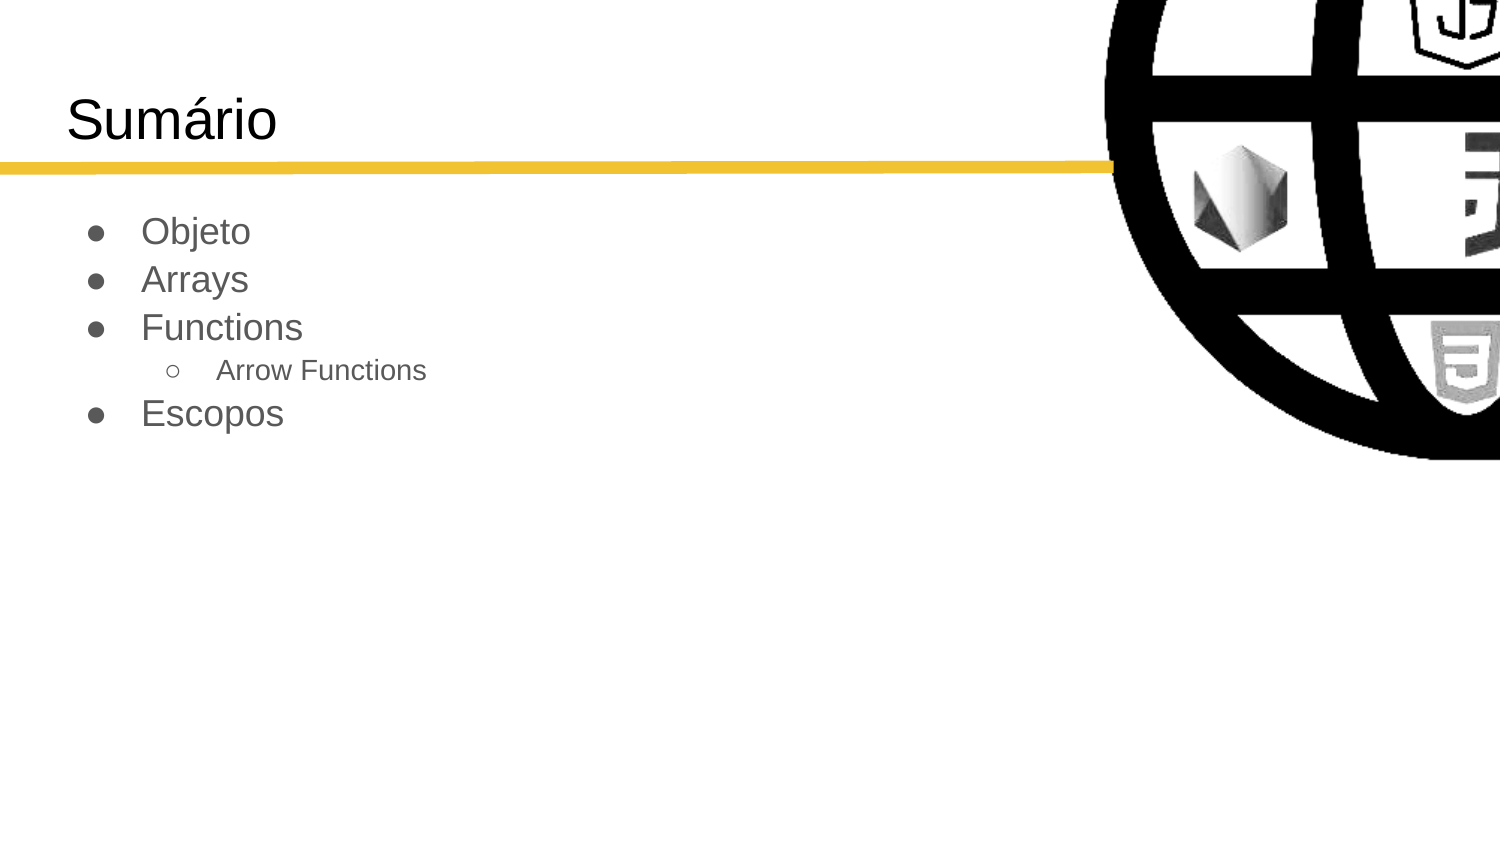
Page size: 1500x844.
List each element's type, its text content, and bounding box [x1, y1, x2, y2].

picture [1078, 0, 1500, 532]
list Objeto Arrays Functions Arrow Functions Escopos [51, 189, 1449, 750]
title Sumário [51, 72, 1449, 167]
